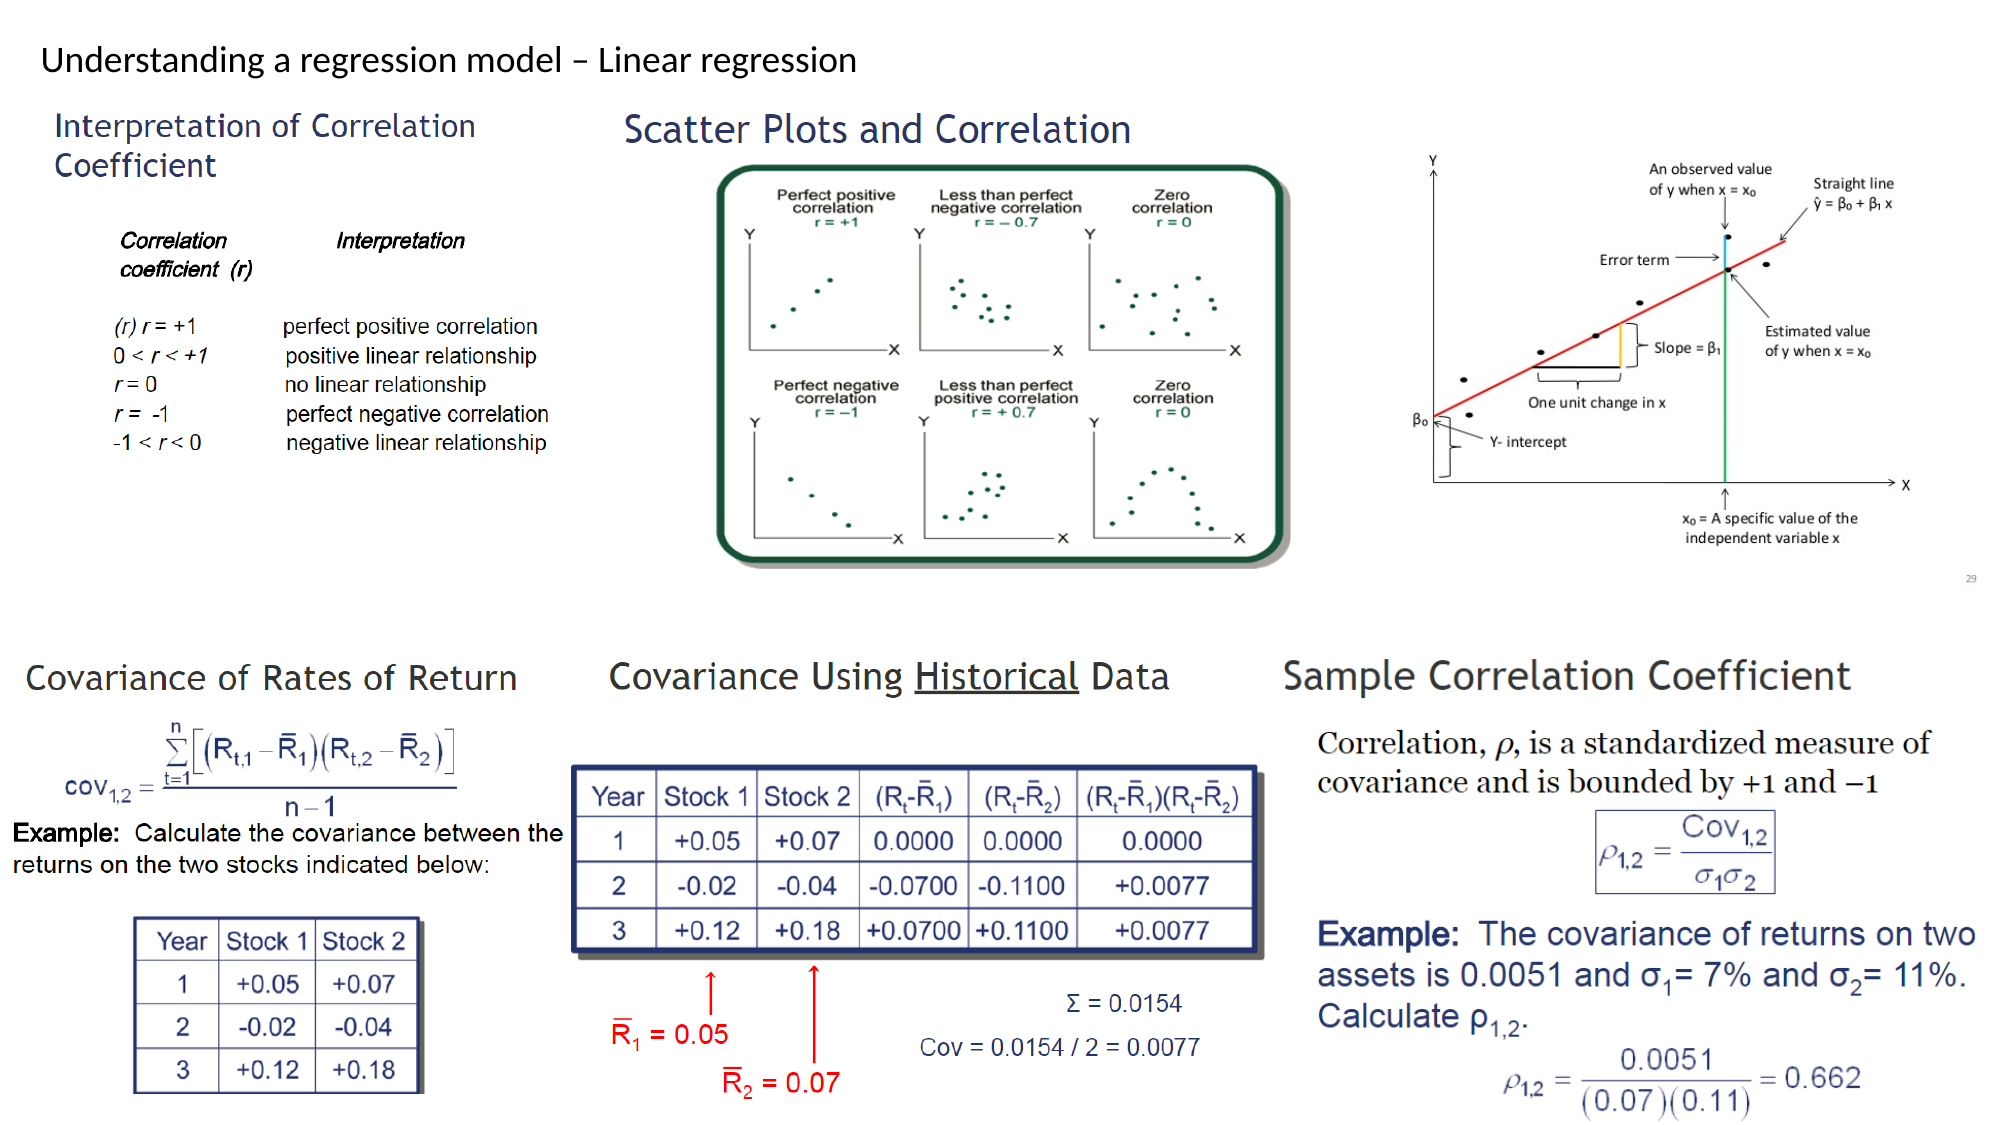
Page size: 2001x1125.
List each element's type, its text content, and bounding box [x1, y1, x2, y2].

picture [1340, 109, 2000, 605]
picture [9, 658, 1268, 1103]
picture [1282, 655, 1980, 1125]
picture [52, 109, 560, 472]
text_box Understanding a regression model – Linear regression [25, 27, 1341, 88]
picture [622, 109, 1297, 574]
